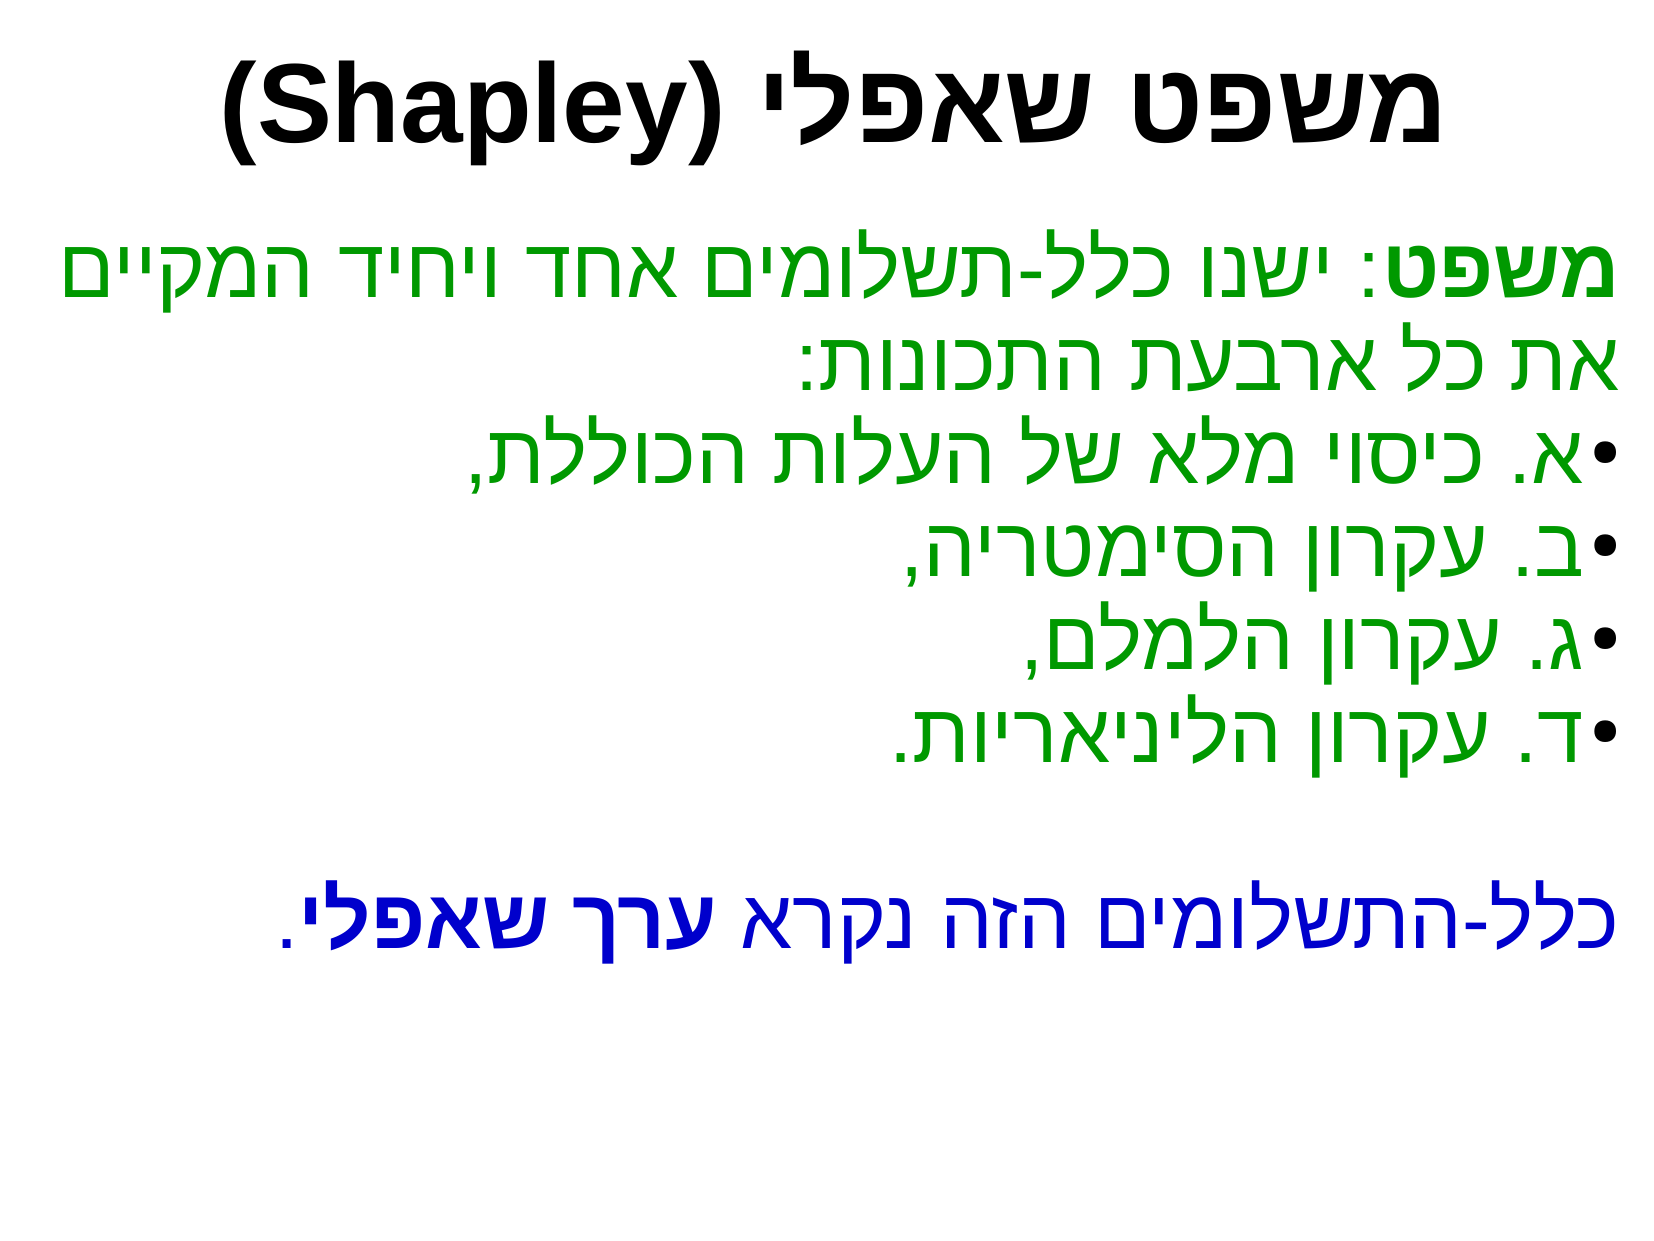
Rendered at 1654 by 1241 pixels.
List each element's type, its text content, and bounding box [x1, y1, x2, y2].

text_box משפט: ישנו כלל-תשלומים אחד ויחיד המקיים את כל ארבעת התכונות: א. כיסוי מלא של העלות הכוללת, ב. עקרון הסימטריה, ג. עקרון הלמלם, ד. עקרון הליניאריות. כלל-התשלומים הזה נקרא ערך שאפלי. [15, 214, 1636, 974]
title משפט שאפלי (Shapley) [15, 0, 1654, 215]
